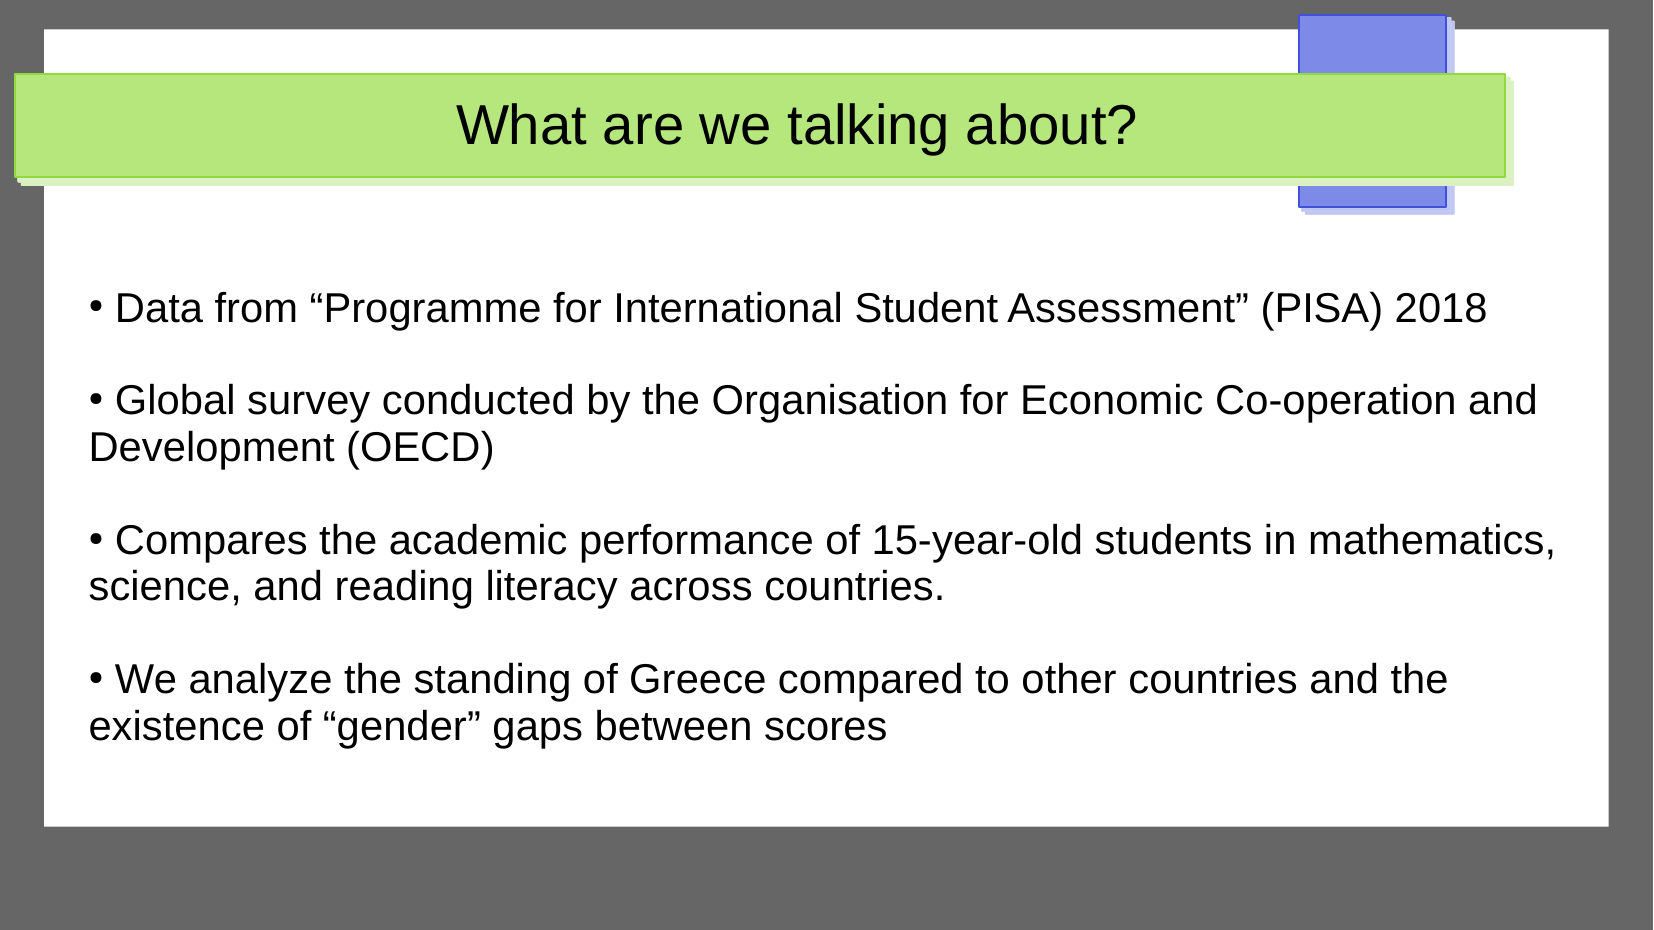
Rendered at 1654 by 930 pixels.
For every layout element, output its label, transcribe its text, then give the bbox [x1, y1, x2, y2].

title What are we talking about? [88, 73, 1506, 178]
subtitle Data from “Programme for International Student Assessment” (PISA) 2018 Global survey conducted by the Organisation for Economic Co-operation and Development (OECD) Compares the academic performance of 15-year-old students in mathematics, science, and reading literacy across countries. We analyze the standing of Greece compared to other countries and the existence of “gender” gaps between scores [88, 221, 1565, 812]
